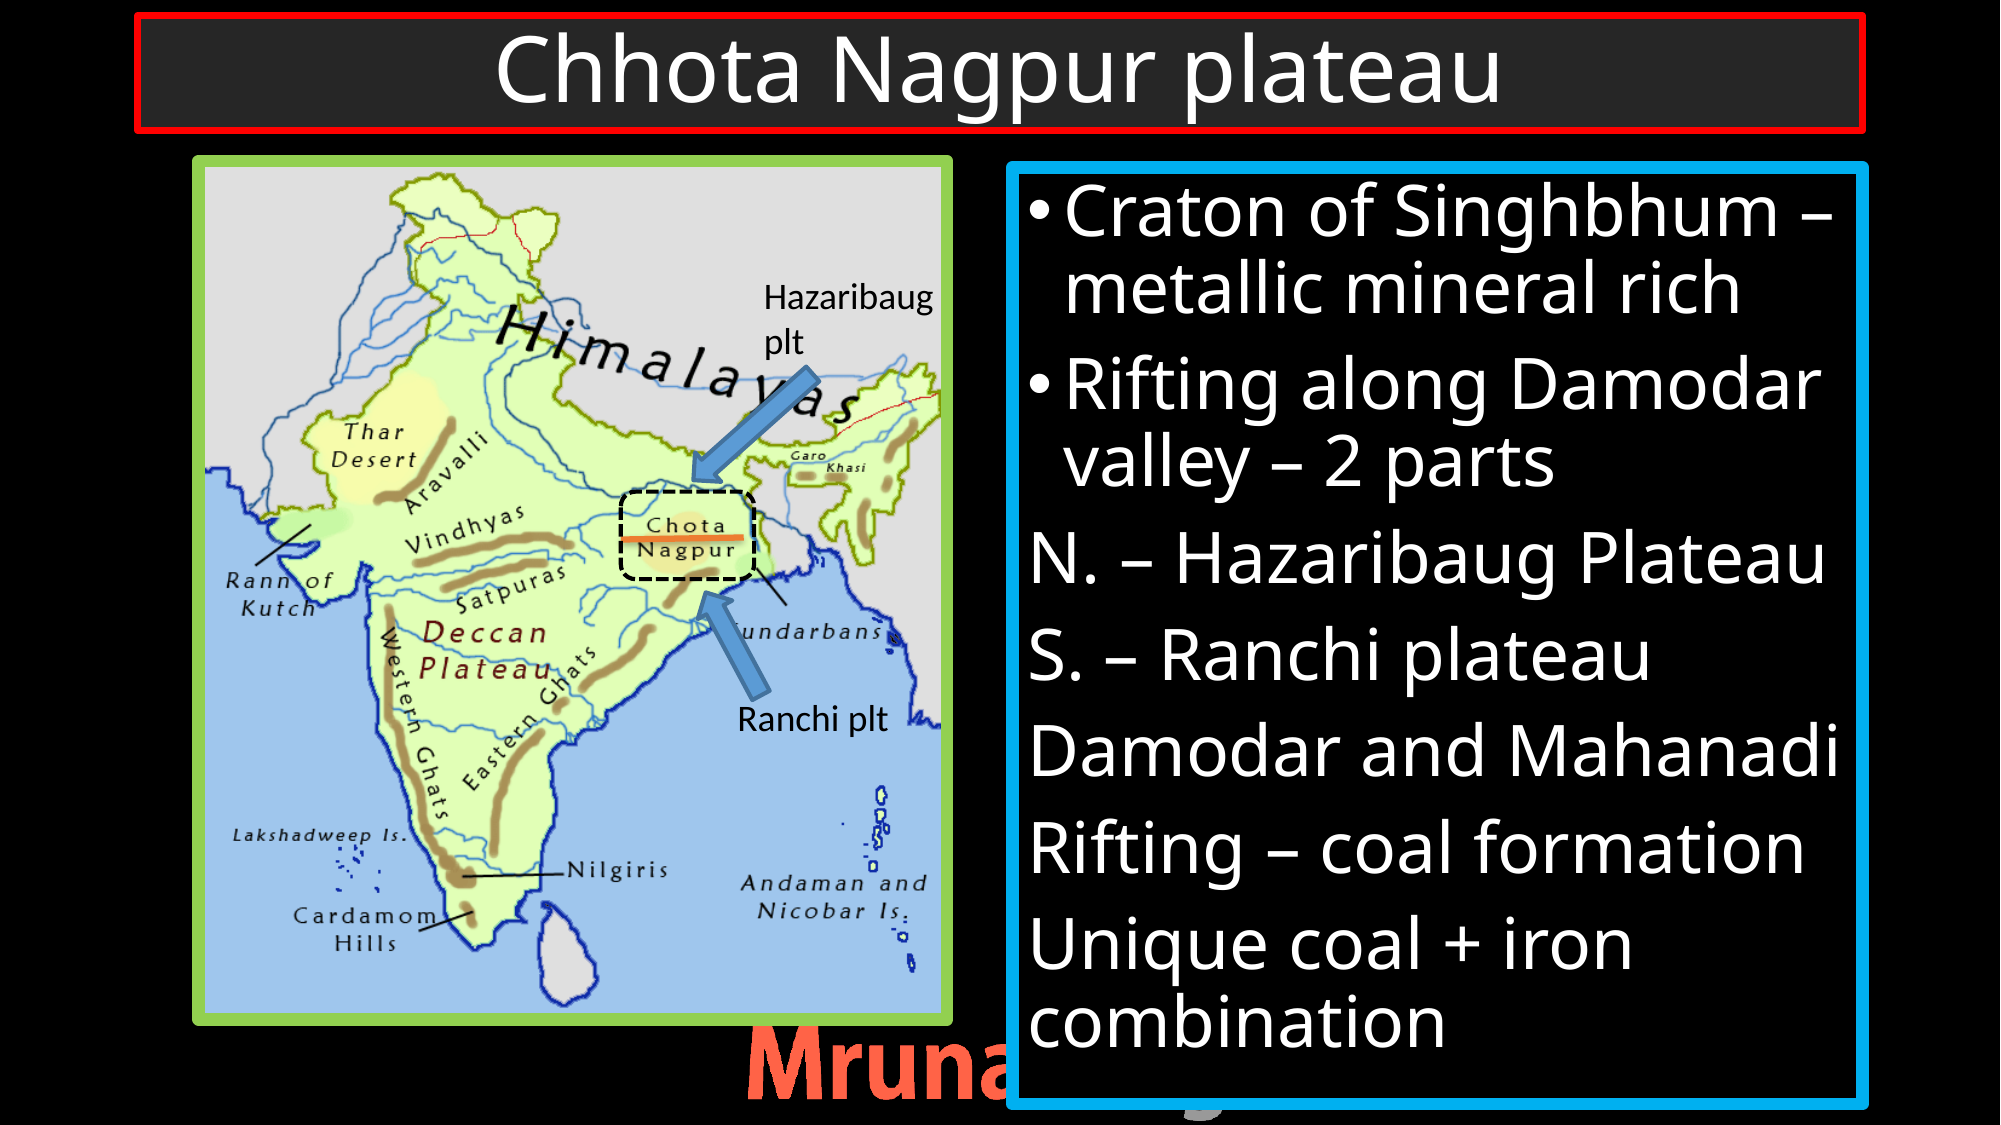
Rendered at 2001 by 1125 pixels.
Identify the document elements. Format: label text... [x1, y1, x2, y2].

text_box [693, 370, 820, 482]
title Chhota Nagpur plateau [137, 15, 1863, 131]
text_box [697, 592, 768, 686]
picture [204, 167, 941, 1014]
picture [741, 1005, 1230, 1125]
text_box Ranchi plt [722, 686, 929, 747]
list Craton of Singhbhum – metallic mineral rich Rifting along Damodar valley – 2 parts N. – Hazaribaug Plateau S. – Ranchi plateau Damodar and Mahanadi Rifting – coal formation Unique coal + iron combination [1012, 167, 1863, 1105]
text_box Hazaribaug plt [748, 264, 956, 370]
